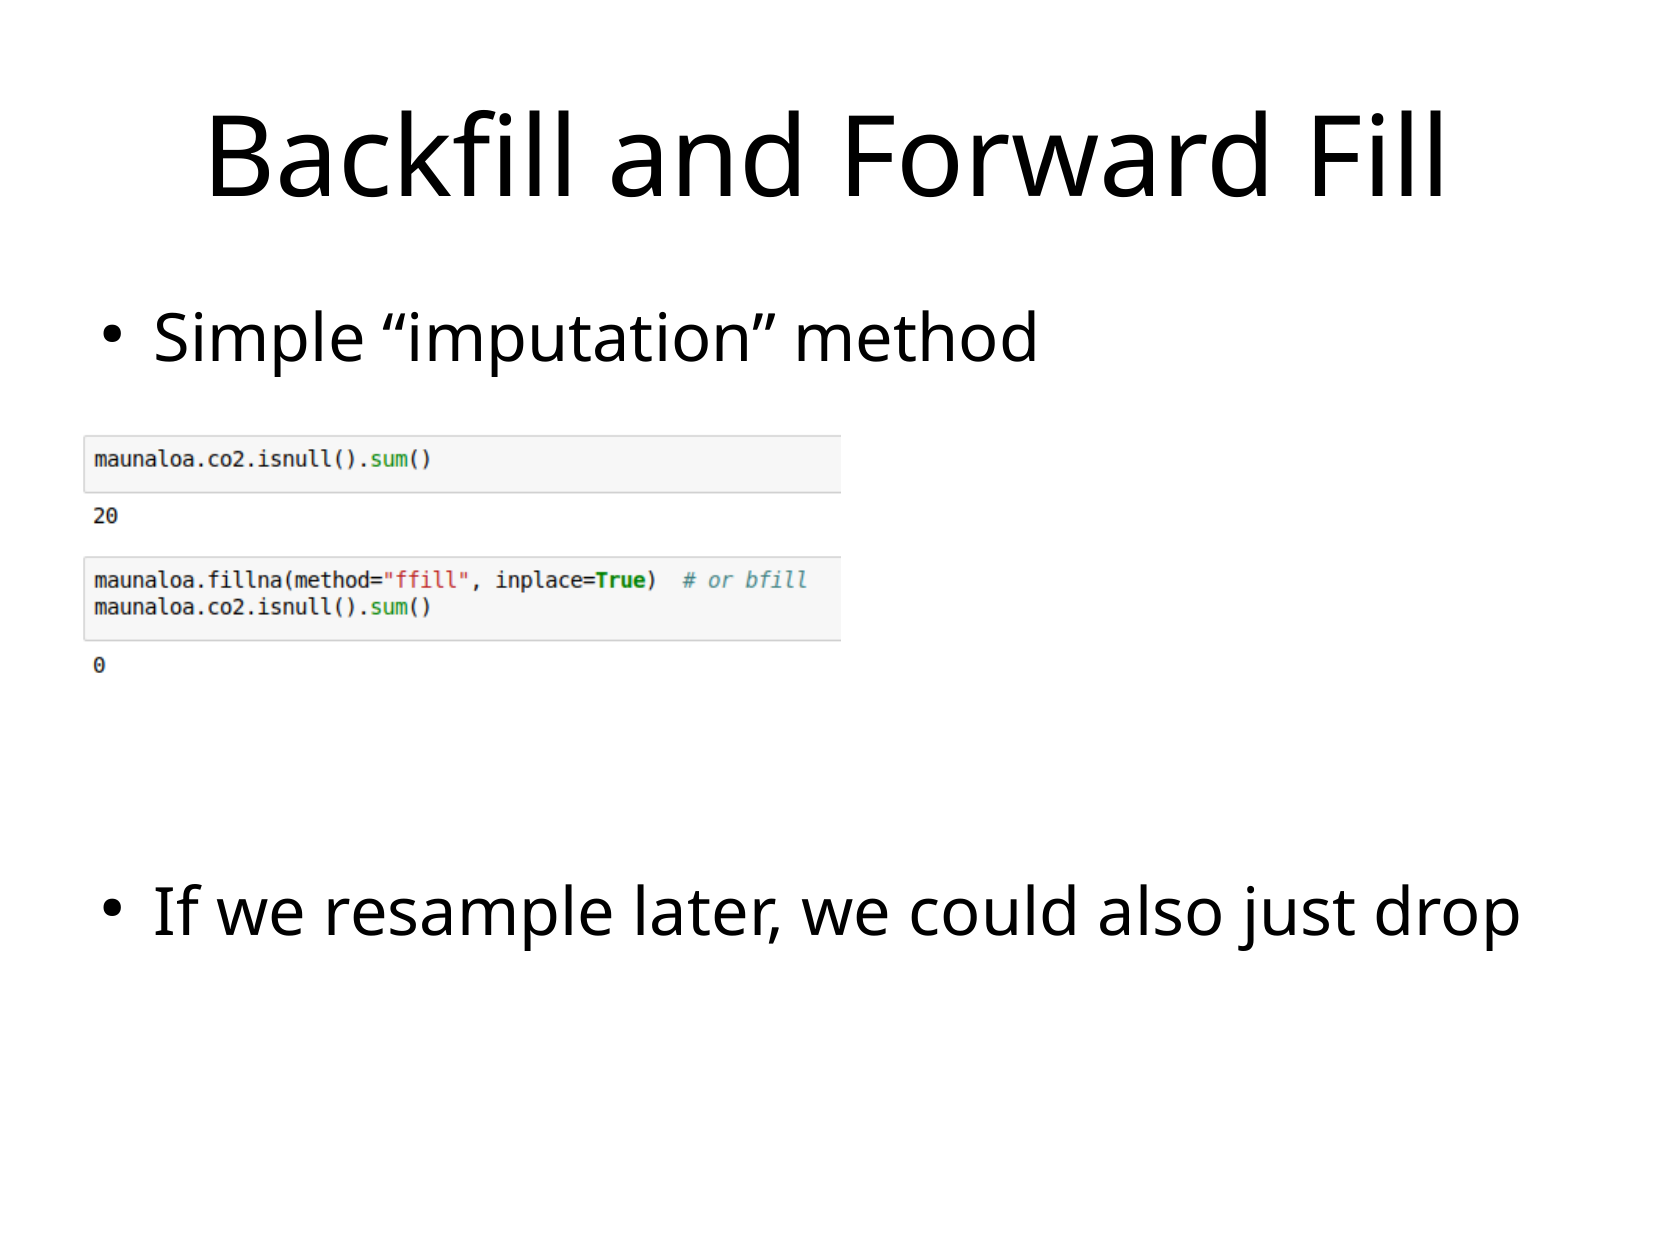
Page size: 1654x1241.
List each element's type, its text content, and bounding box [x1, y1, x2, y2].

title Backfill and Forward Fill [82, 49, 1571, 257]
picture [82, 404, 841, 684]
list Simple “imputation” method If we resample later, we could also just drop [82, 290, 1571, 1010]
